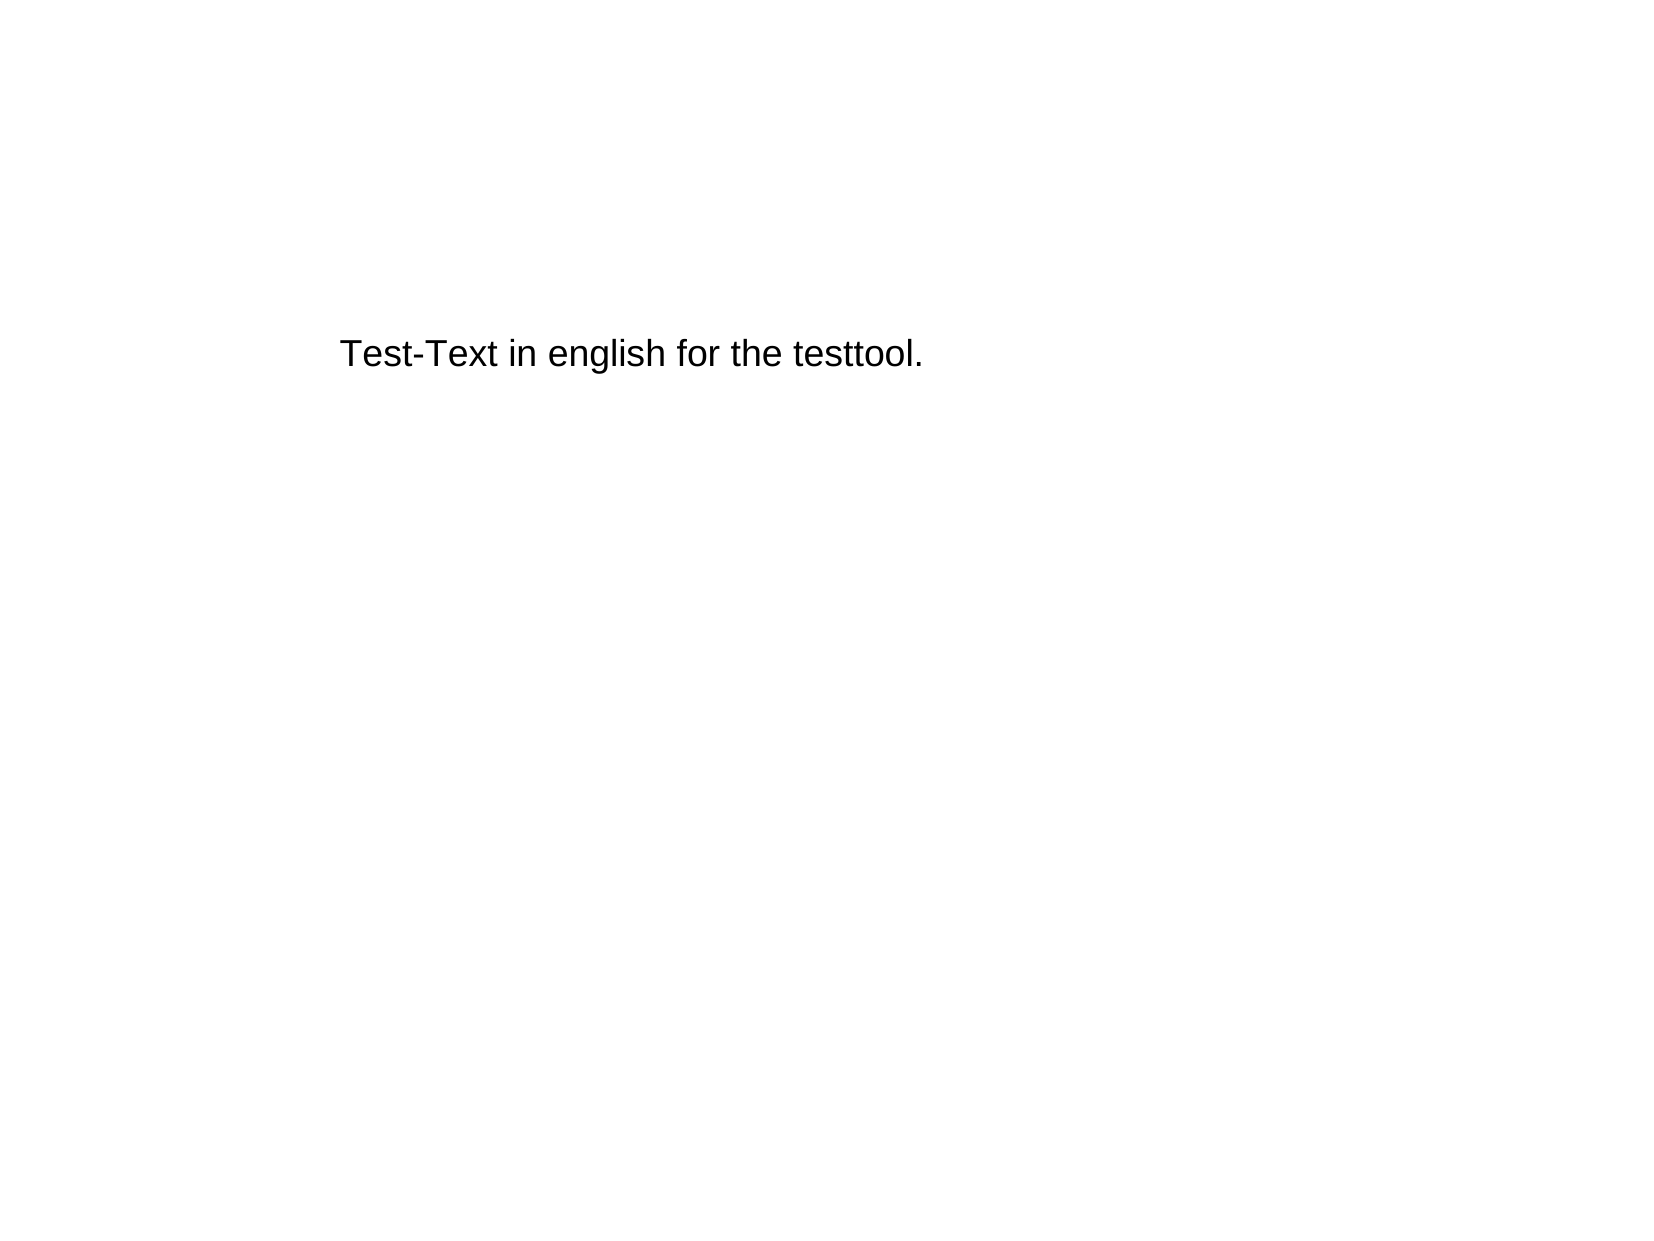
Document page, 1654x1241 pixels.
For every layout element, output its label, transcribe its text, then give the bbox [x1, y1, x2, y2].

text_box Test-Text in english for the testtool. [324, 324, 1034, 382]
